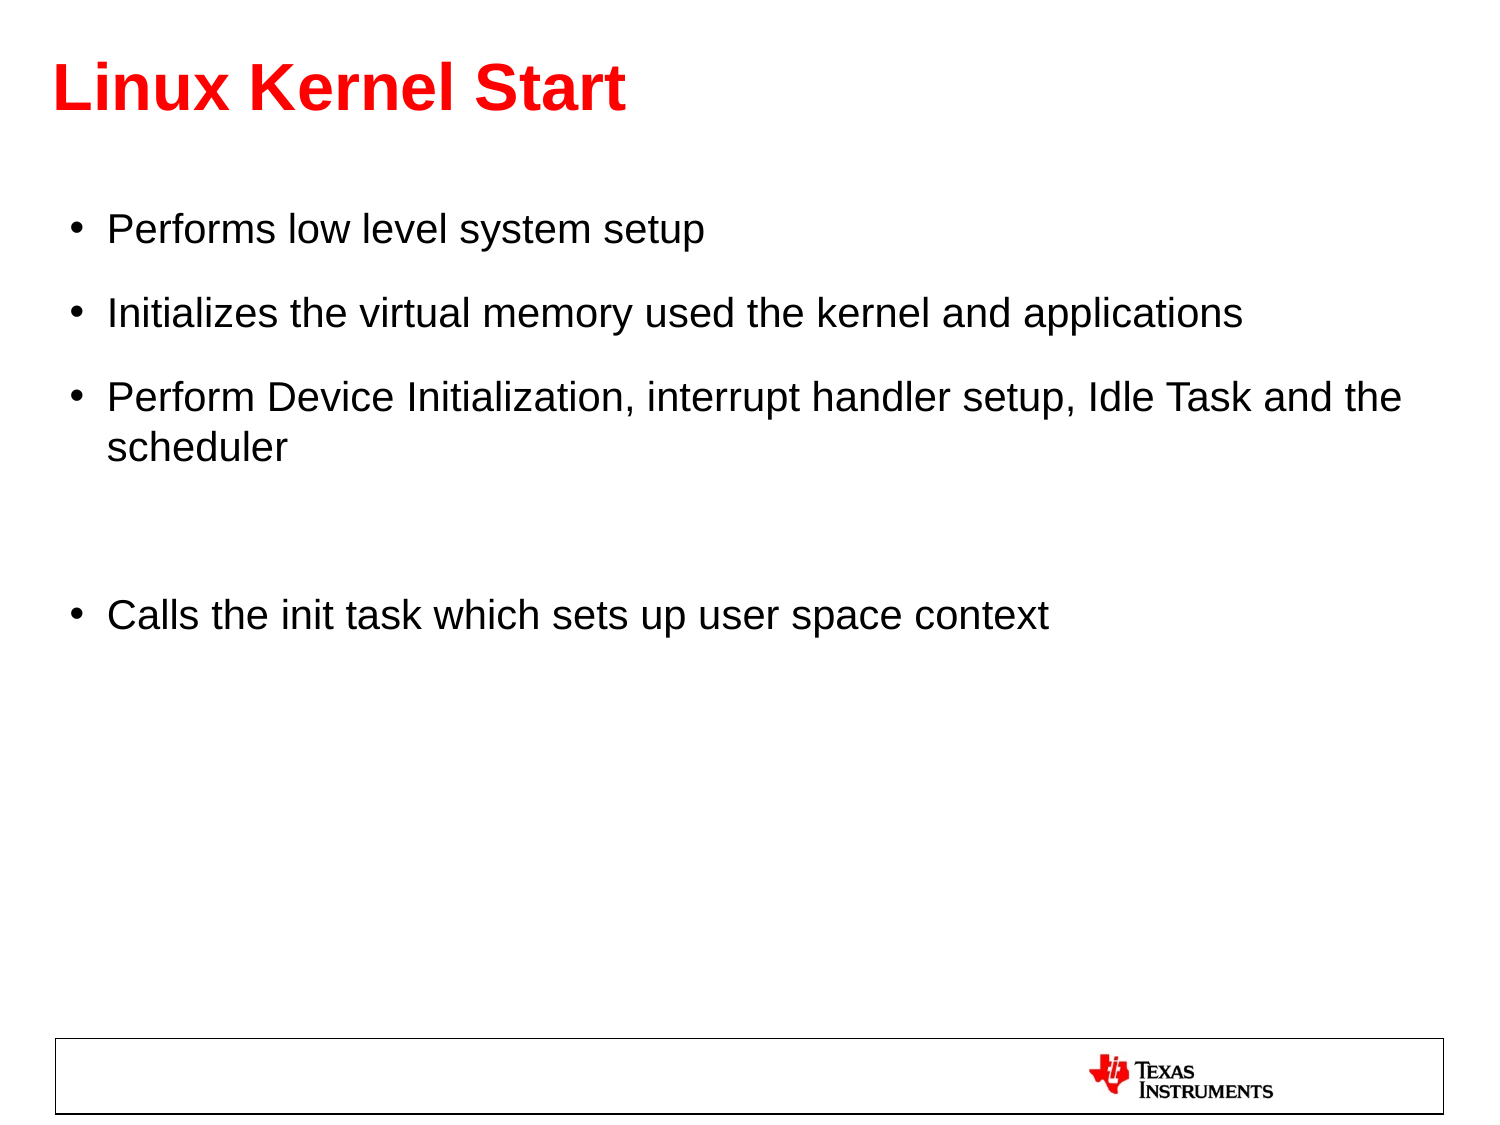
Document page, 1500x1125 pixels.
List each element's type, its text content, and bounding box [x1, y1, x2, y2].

list Performs low level system setup Initializes the virtual memory used the kernel and applications Perform Device Initialization, interrupt handler setup, Idle Task and the scheduler Calls the init task which sets up user space context [54, 194, 1444, 965]
picture [1087, 1052, 1274, 1099]
title Linux Kernel Start [37, 23, 1426, 158]
